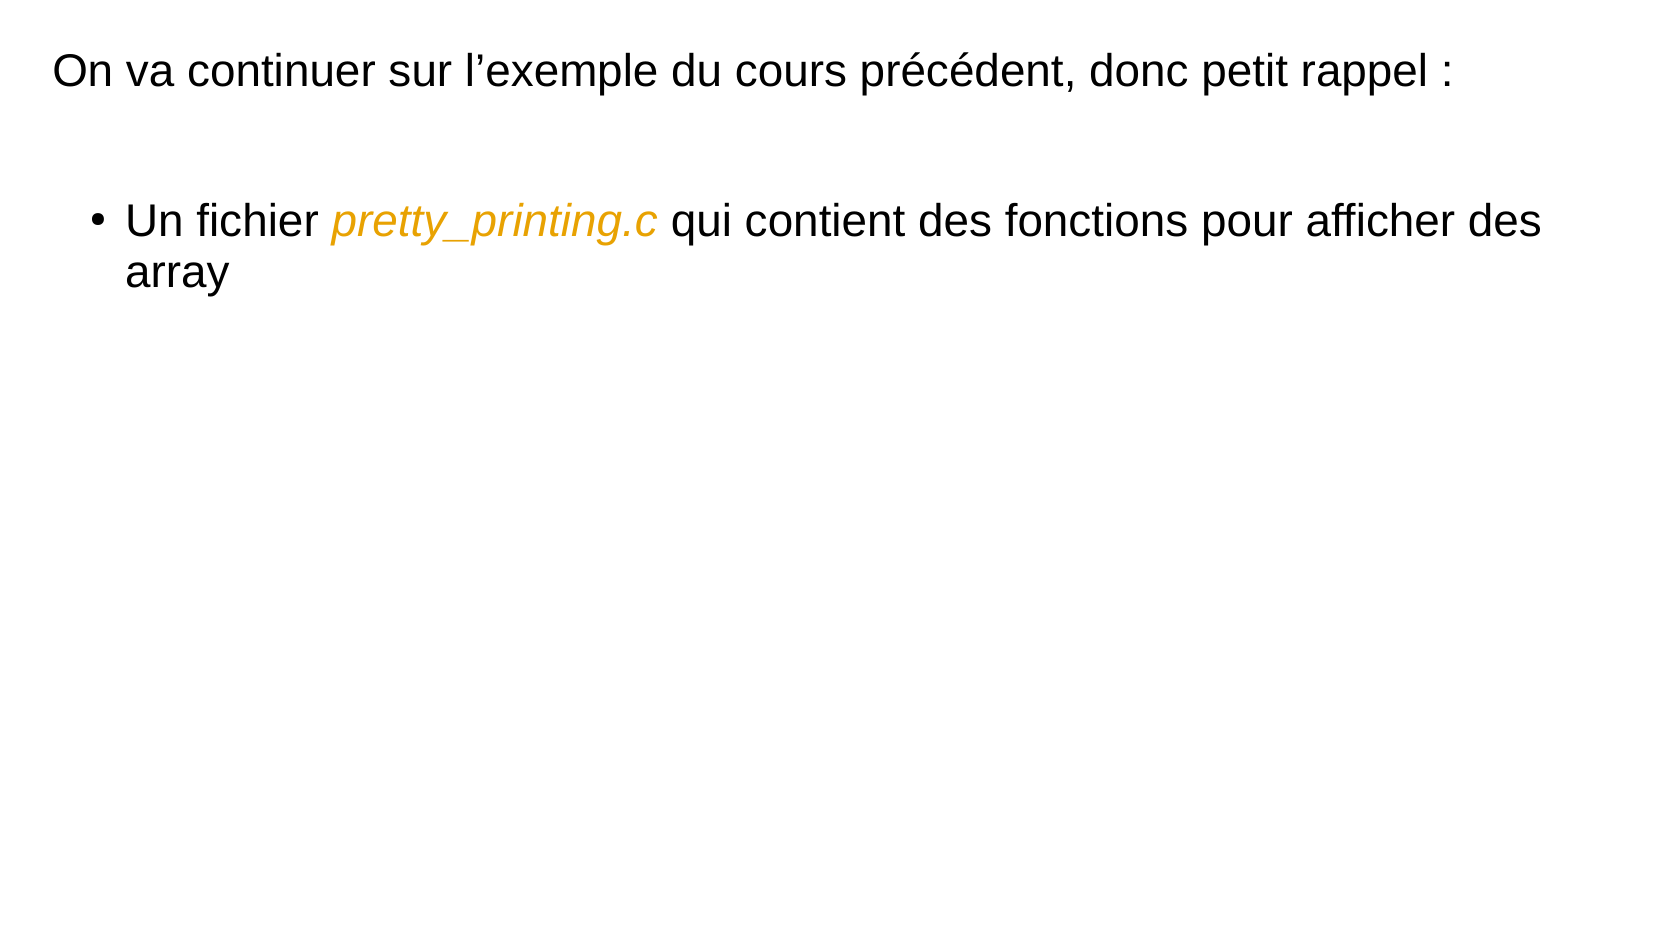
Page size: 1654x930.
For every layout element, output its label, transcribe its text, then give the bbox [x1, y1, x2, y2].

text_box On va continuer sur l’exemple du cours précédent, donc petit rappel : [37, 37, 1612, 150]
text_box Un fichier pretty_printing.c qui contient des fonctions pour afficher des array [74, 187, 1575, 863]
